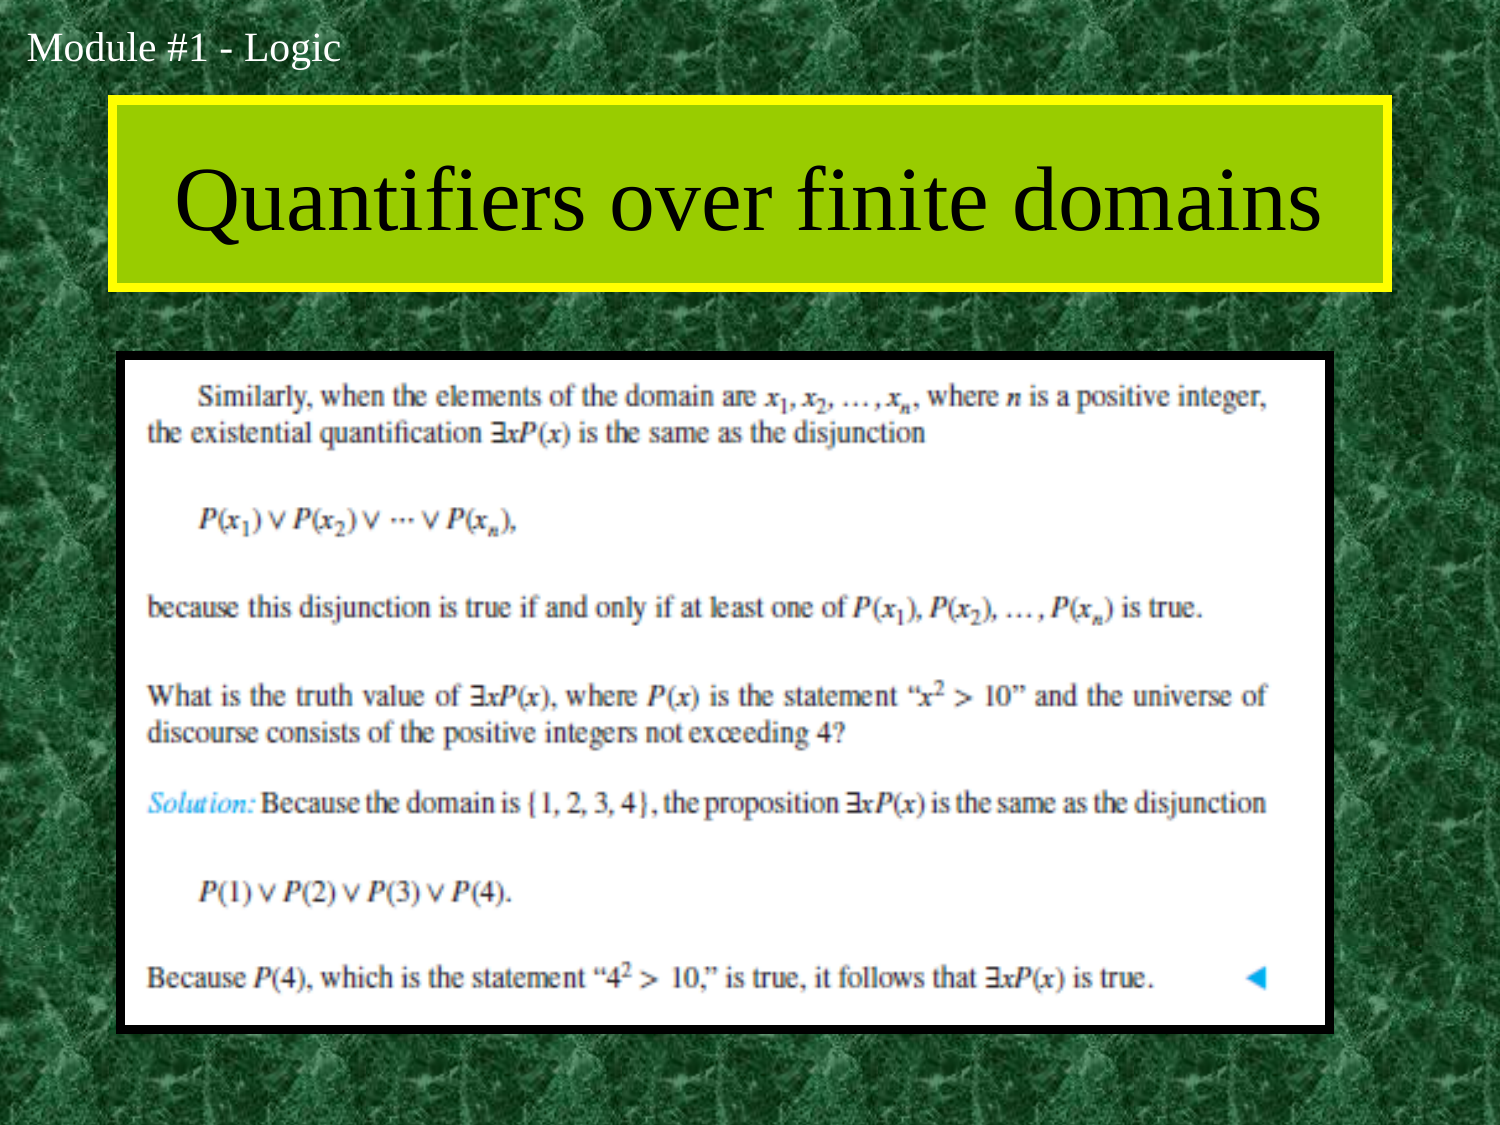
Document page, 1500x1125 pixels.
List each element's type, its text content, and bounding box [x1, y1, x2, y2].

picture [0, 0, 1500, 1125]
title Quantifiers over finite domains [112, 99, 1388, 288]
